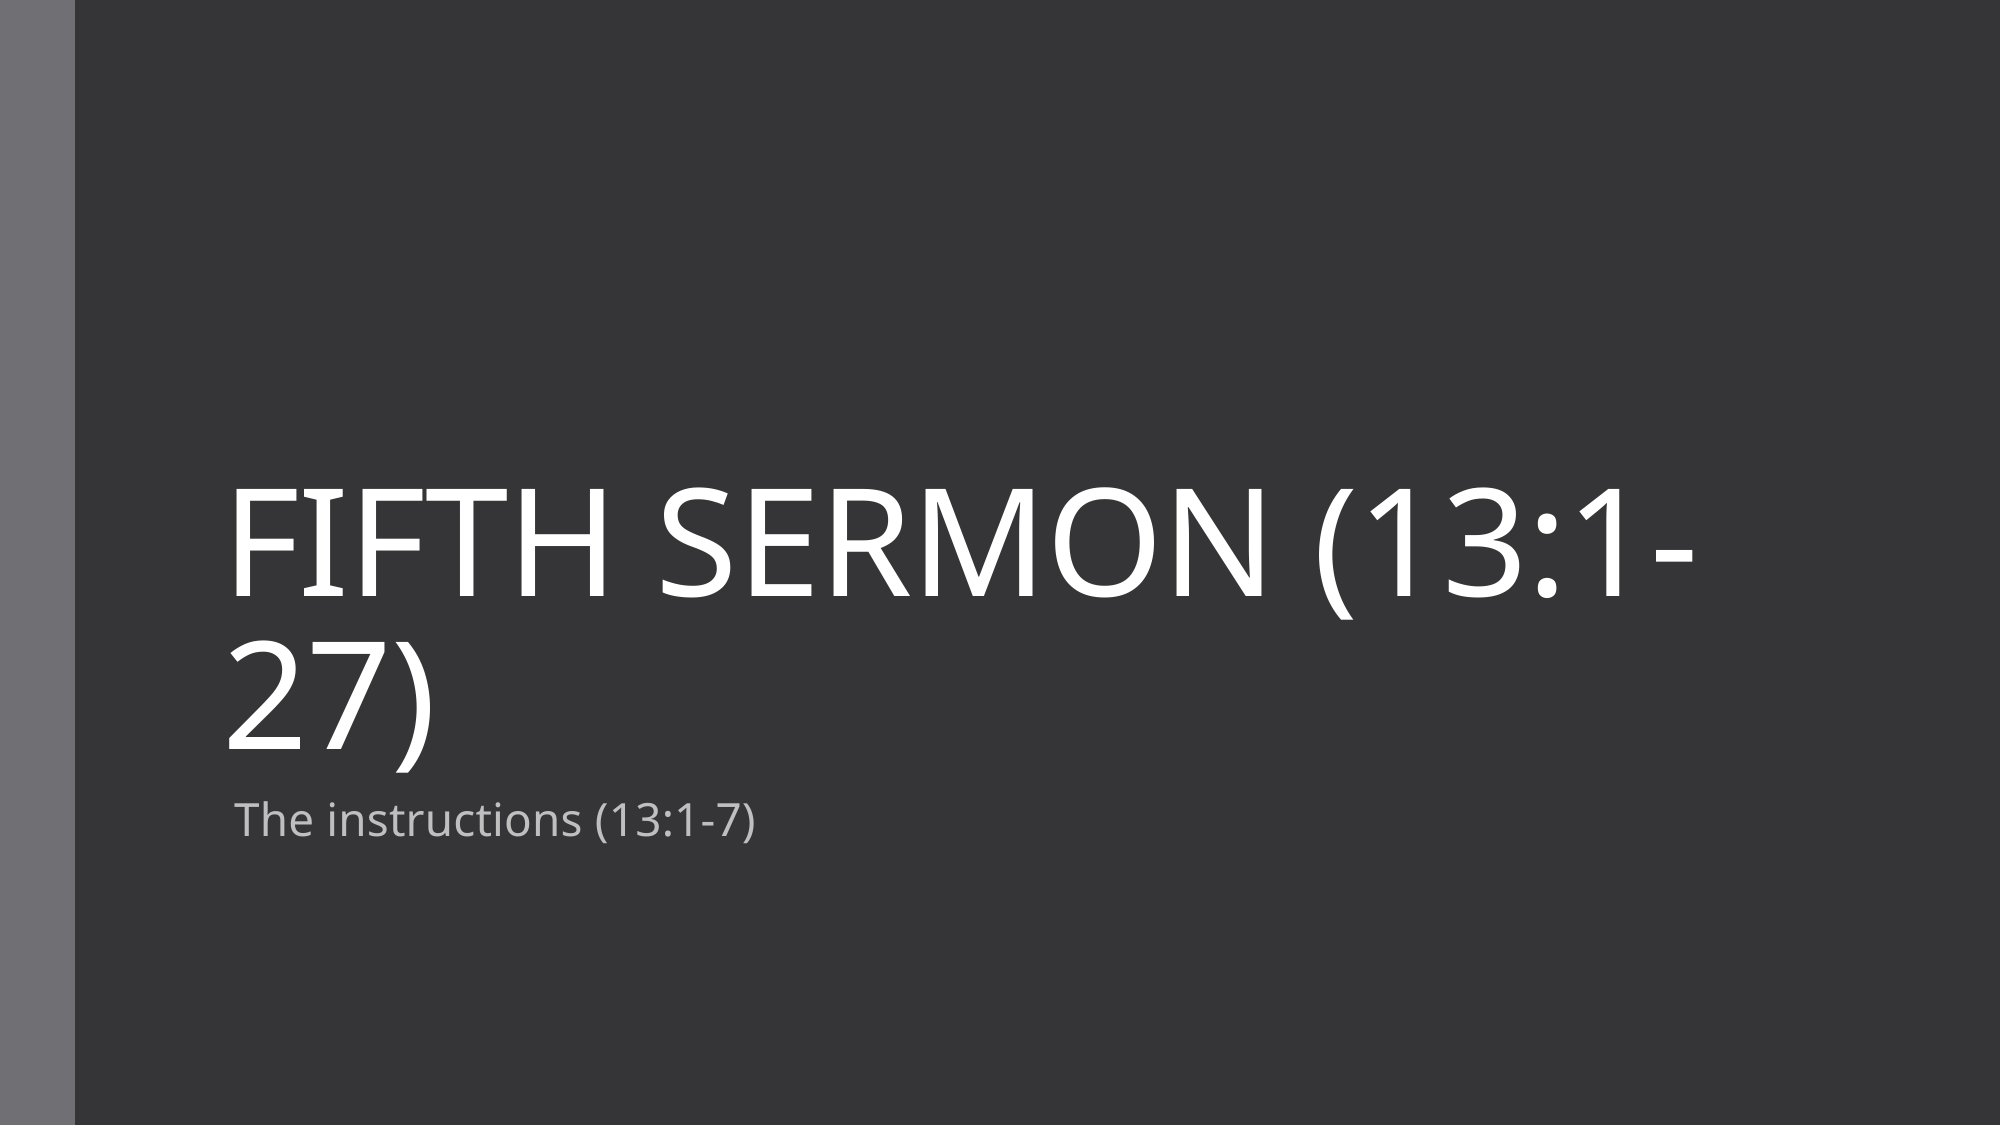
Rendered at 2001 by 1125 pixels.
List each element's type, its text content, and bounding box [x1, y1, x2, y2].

subtitle The instructions (13:1-7) [206, 787, 1752, 1066]
title FIFTH SERMON (13:1-27) [206, 124, 1752, 787]
